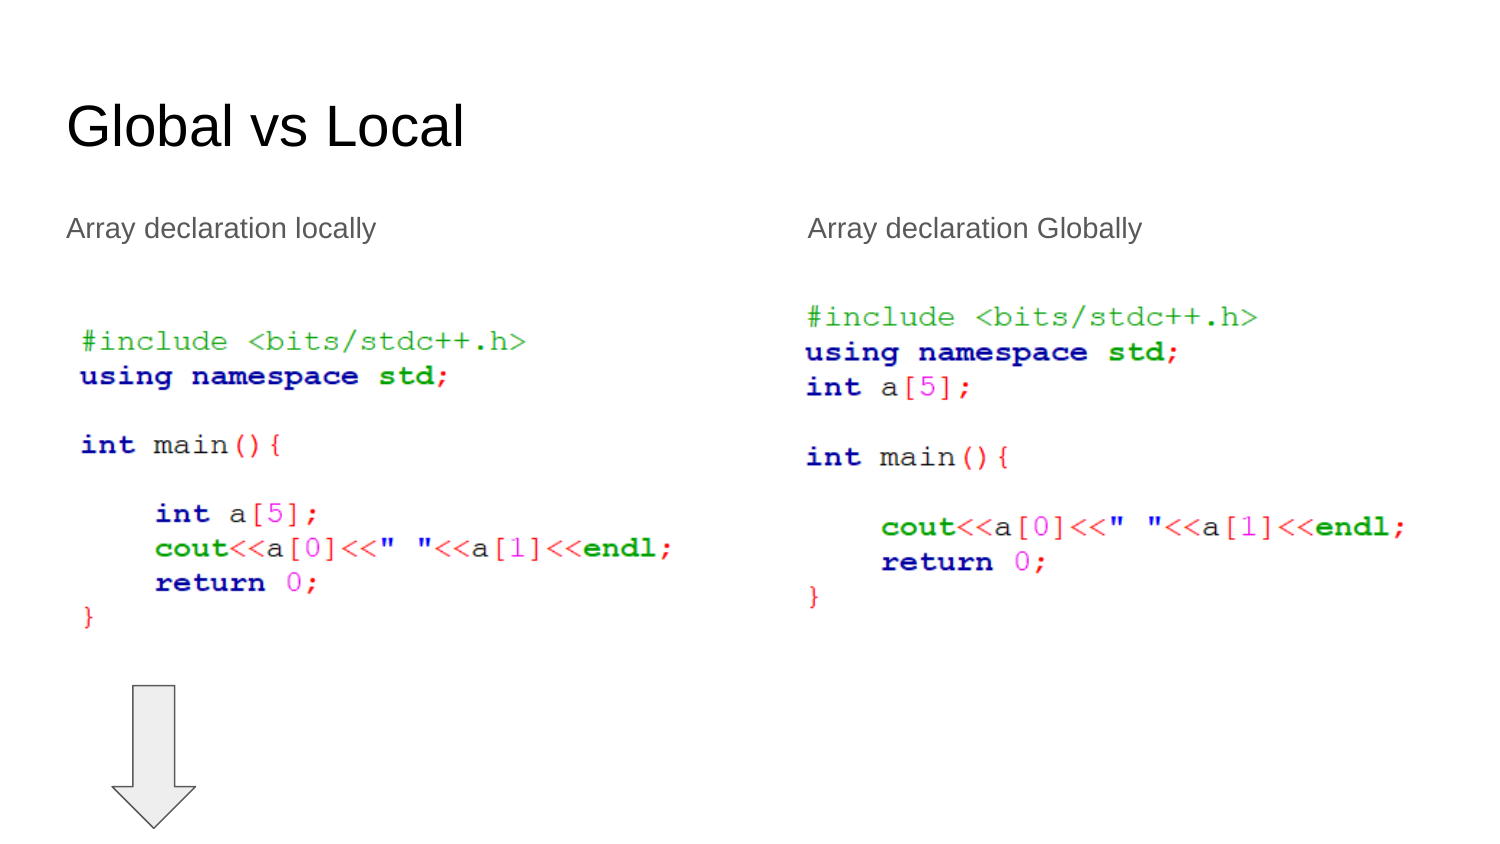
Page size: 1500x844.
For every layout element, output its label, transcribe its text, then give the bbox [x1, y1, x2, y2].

list Array declaration locally [51, 189, 708, 750]
title Global vs Local [51, 72, 1449, 167]
picture [805, 301, 1436, 690]
list Array declaration Globally [792, 189, 1449, 750]
text_box [112, 685, 196, 829]
picture [64, 327, 695, 663]
